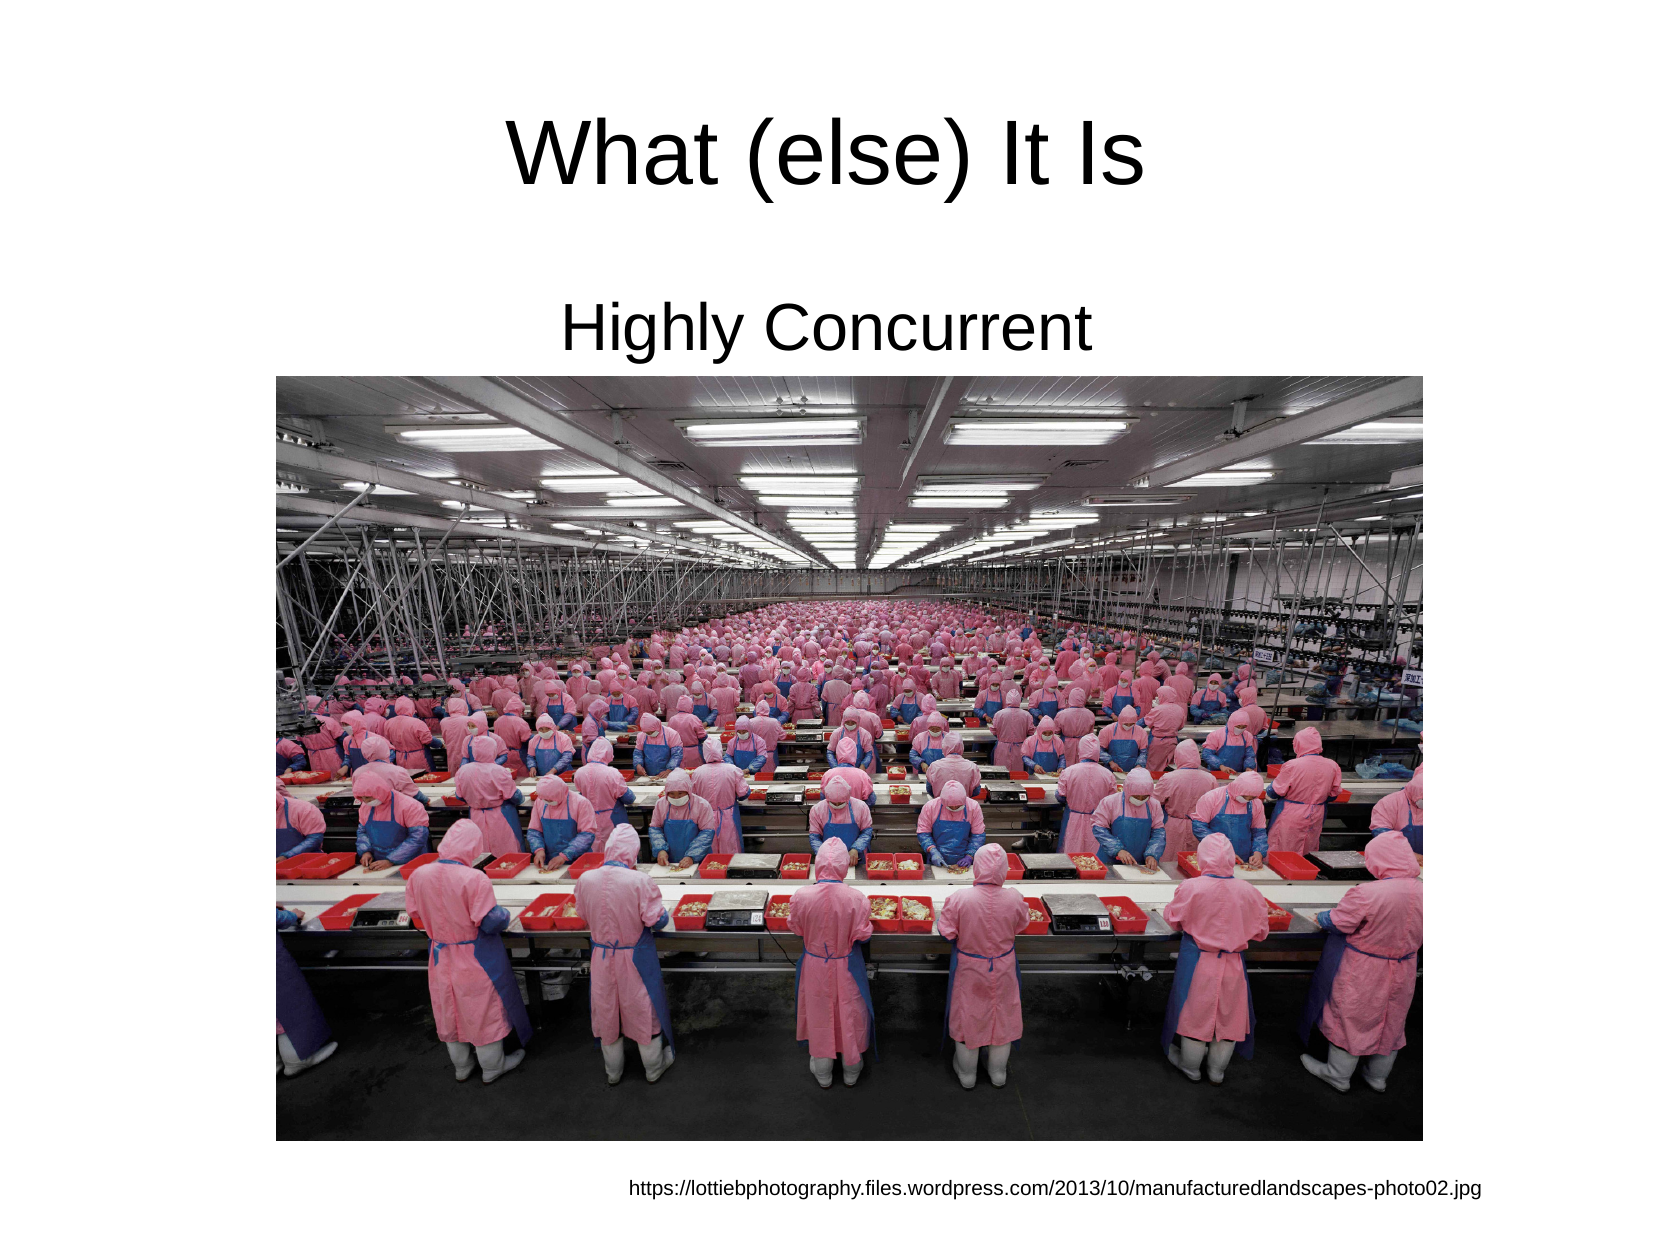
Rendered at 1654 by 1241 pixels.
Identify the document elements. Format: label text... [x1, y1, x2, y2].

title What (else) It Is [82, 49, 1571, 257]
list Highly Concurrent [82, 290, 1571, 1010]
picture [276, 376, 1423, 1141]
text_box https://lottiebphotography.files.wordpress.com/2013/10/manufacturedlandscapes-photo02.jpg [614, 1169, 1497, 1208]
